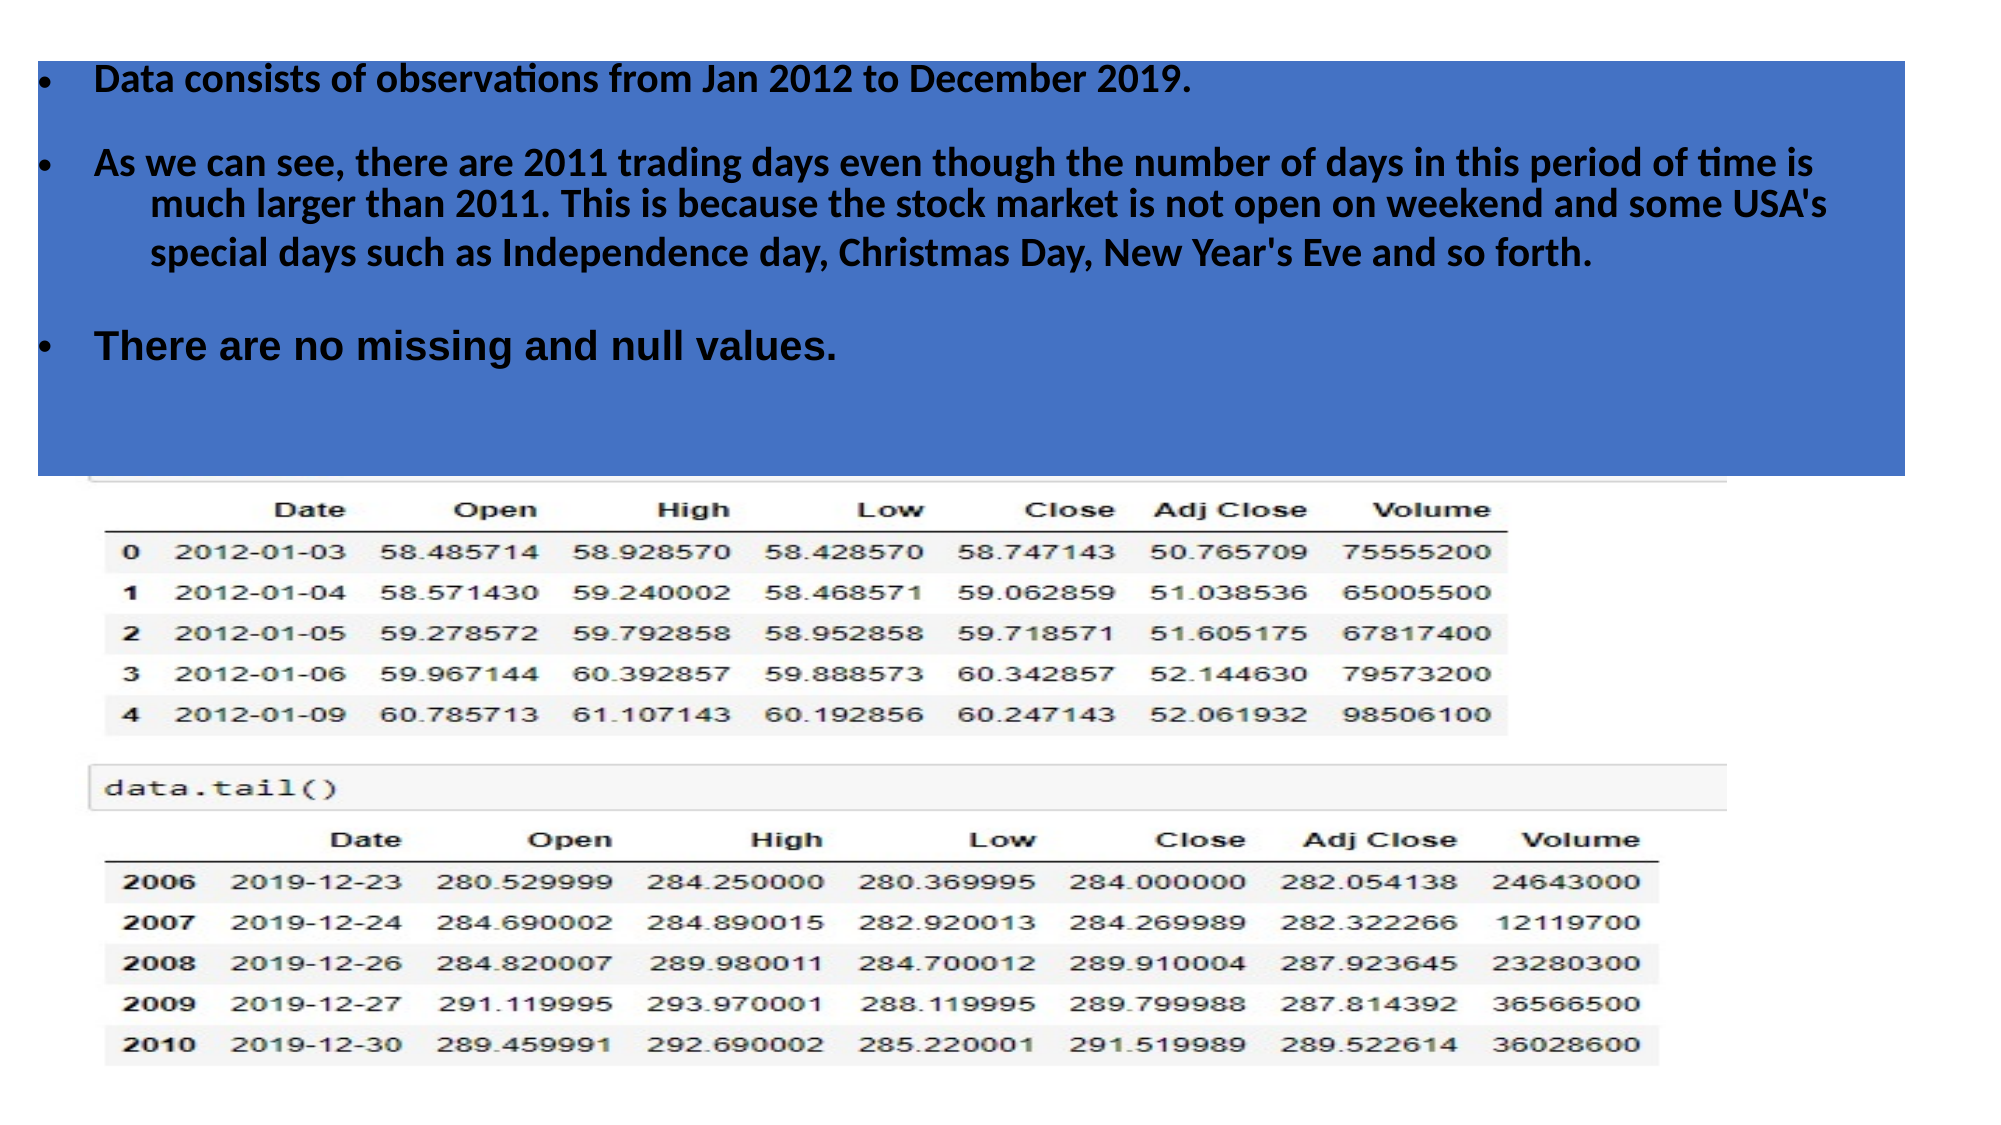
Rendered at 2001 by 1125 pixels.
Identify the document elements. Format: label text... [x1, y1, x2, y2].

table_header Data consists of observations from Jan 2012 to December 2019. As we can see, there are 2011 trading days even though the number of days in this period of time is much larger than 2011. This is because the stock market is not open on weekend and some USA's special days such as Independence day, Christmas Day, New Year's Eve and so forth. There are no missing and null values. [38, 61, 1905, 476]
picture [75, 476, 1727, 1088]
